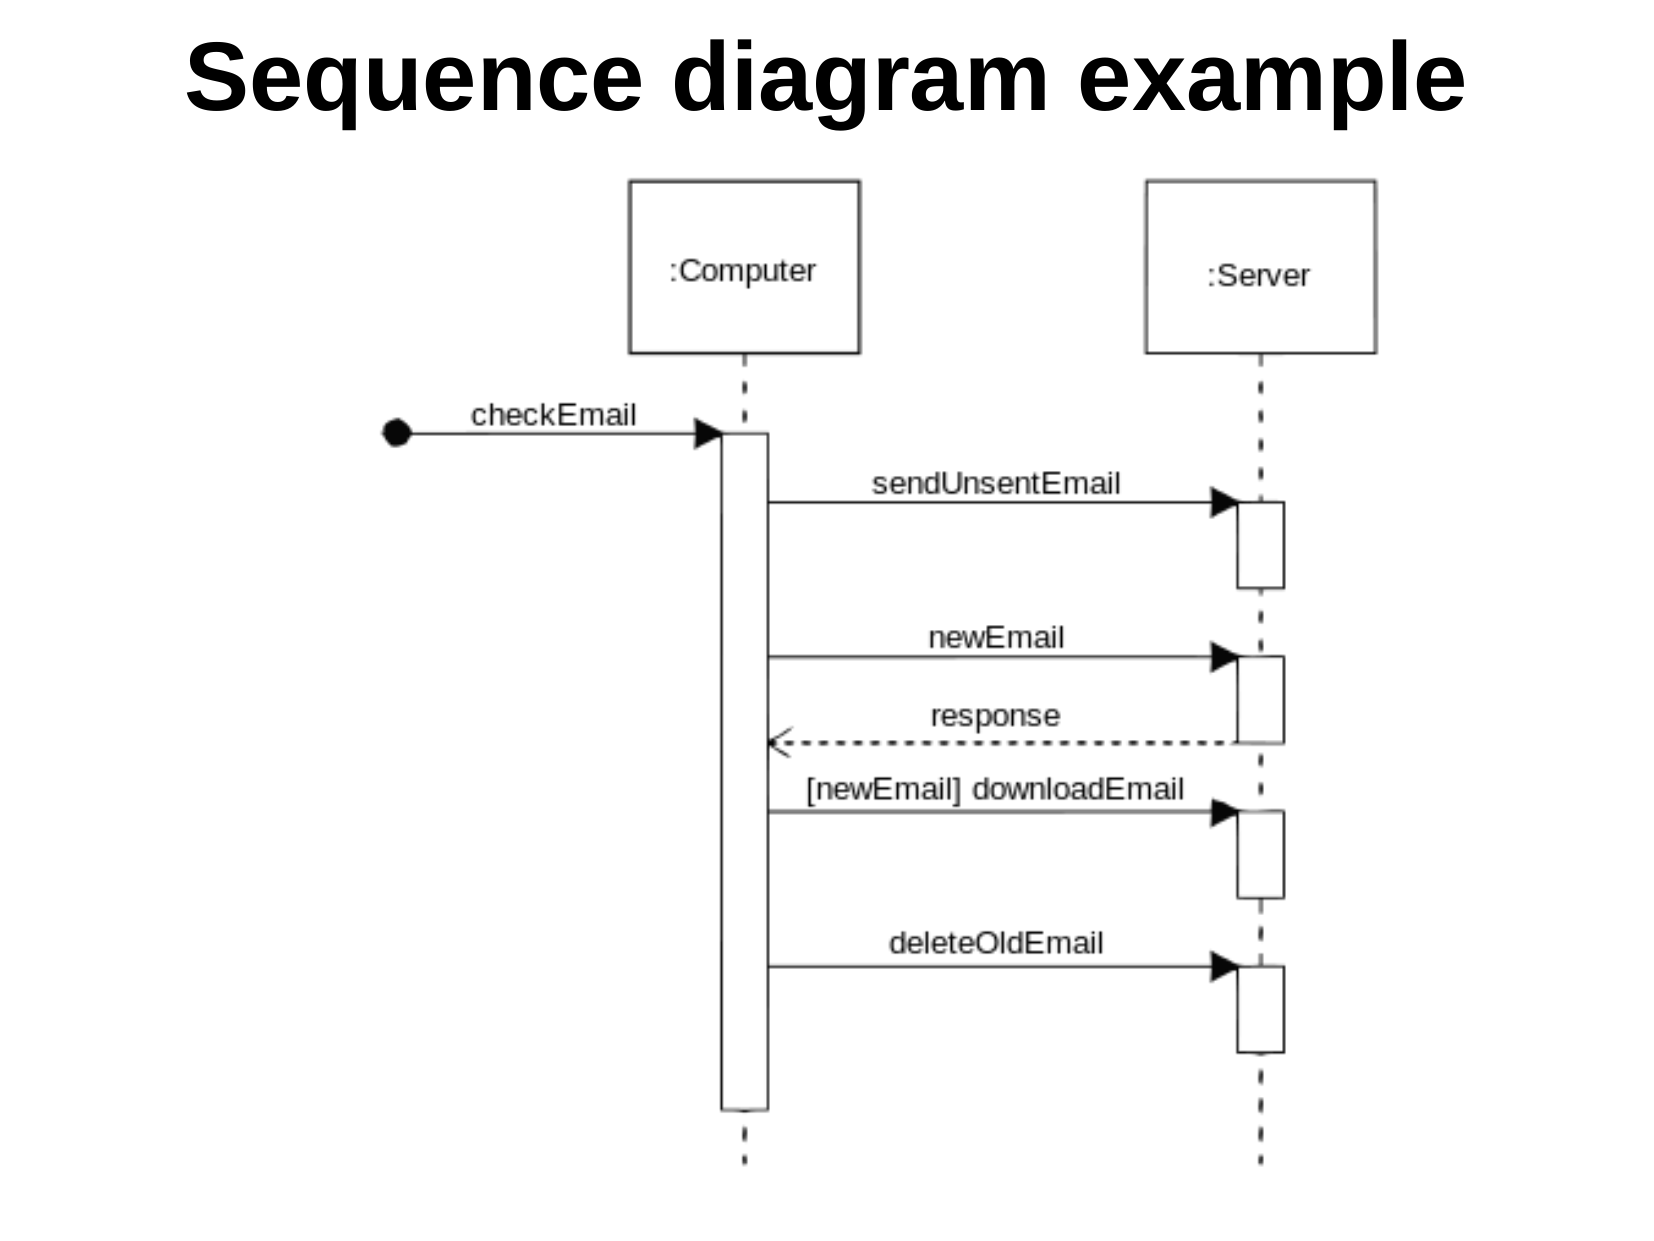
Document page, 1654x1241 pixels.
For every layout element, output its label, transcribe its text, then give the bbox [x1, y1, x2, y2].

picture [342, 140, 1418, 1206]
title Sequence diagram example [82, 22, 1571, 132]
